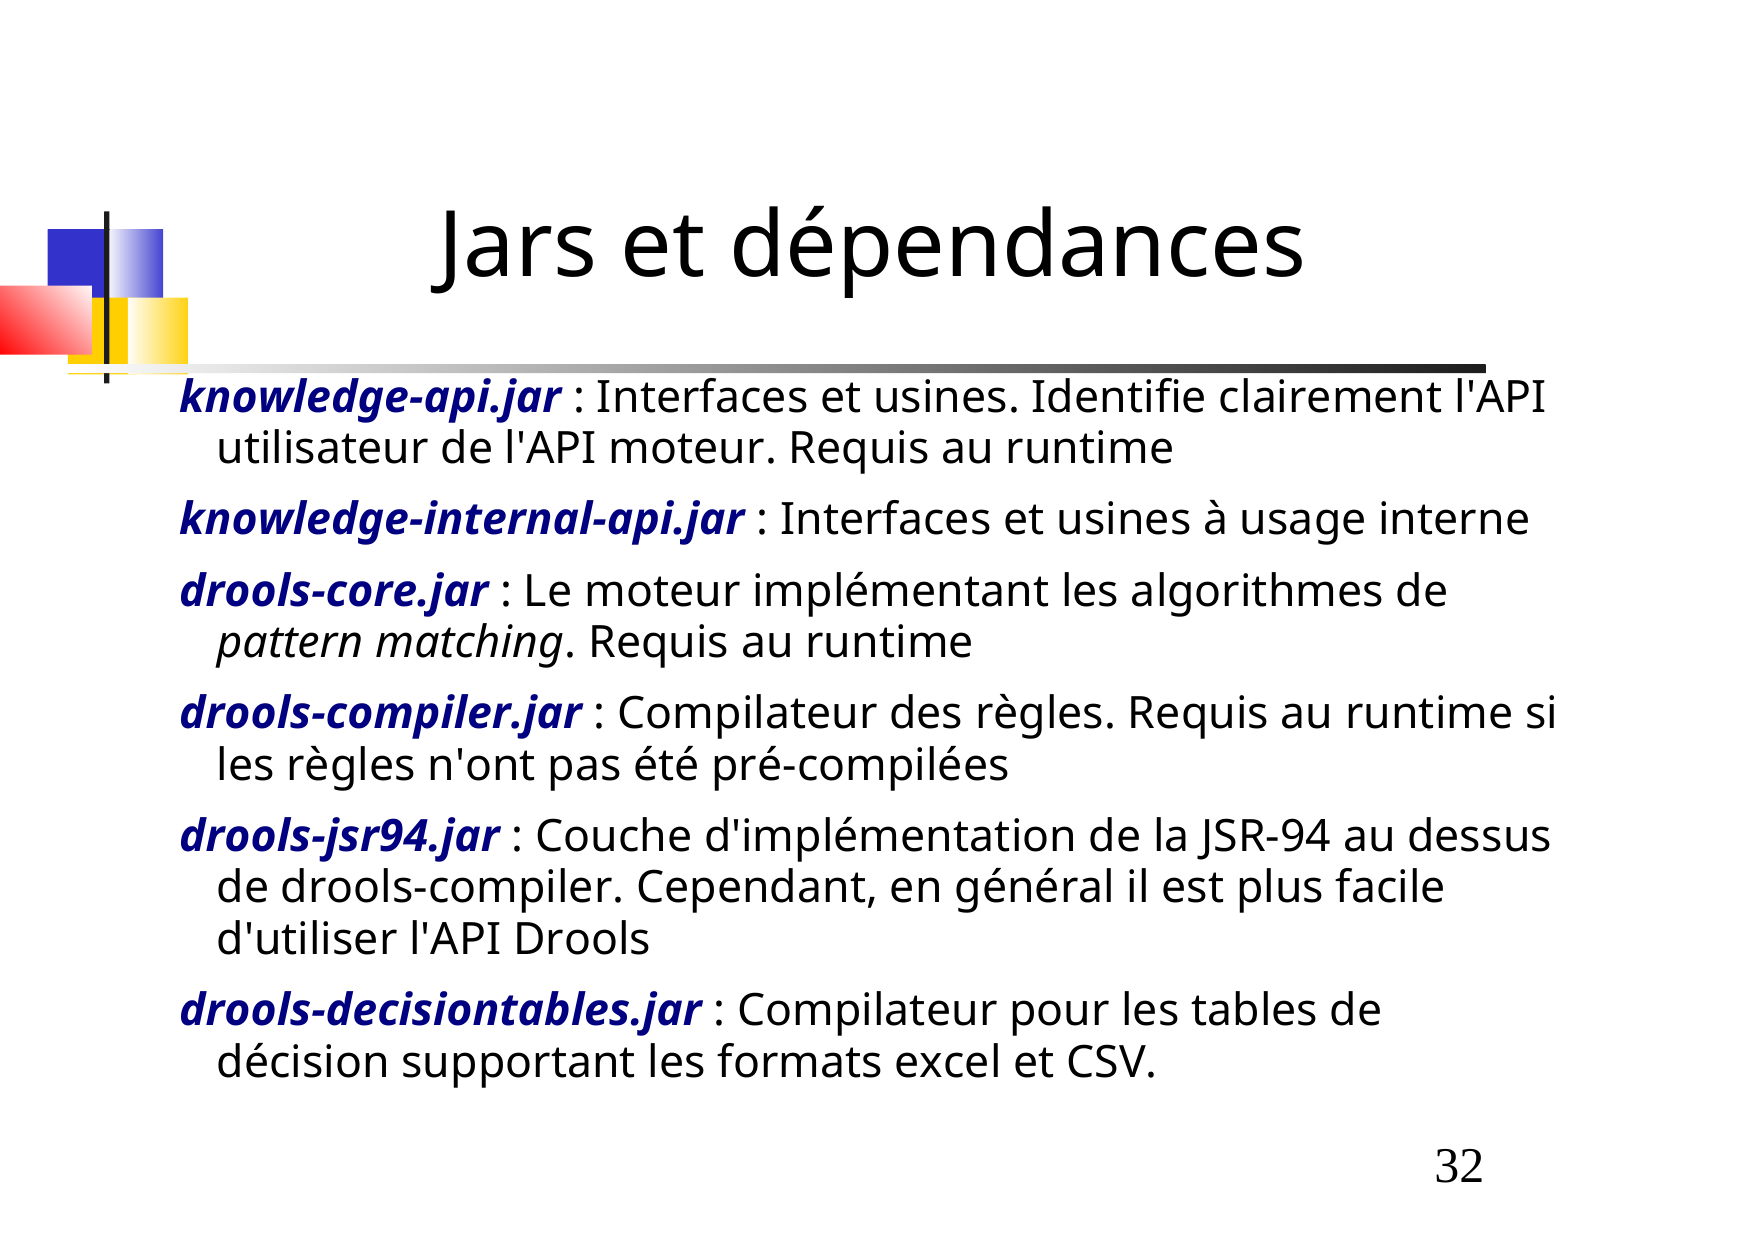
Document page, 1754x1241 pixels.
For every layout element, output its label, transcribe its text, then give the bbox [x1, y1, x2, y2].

list knowledge-api.jar : Interfaces et usines. Identifie clairement l'API utilisateur de l'API moteur. Requis au runtime knowledge-internal-api.jar : Interfaces et usines à usage interne drools-core.jar : Le moteur implémentant les algorithmes de pattern matching. Requis au runtime drools-compiler.jar : Compilateur des règles. Requis au runtime si les règles n'ont pas été pré-compilées drools-jsr94.jar : Couche d'implémentation de la JSR-94 au dessus de drools-compiler. Cependant, en général il est plus facile d'utiliser l'API Drools drools-decisiontables.jar : Compilateur pour les tables de décision supportant les formats excel et CSV. [179, 371, 1567, 1091]
title Jars et dépendances [179, 139, 1567, 351]
